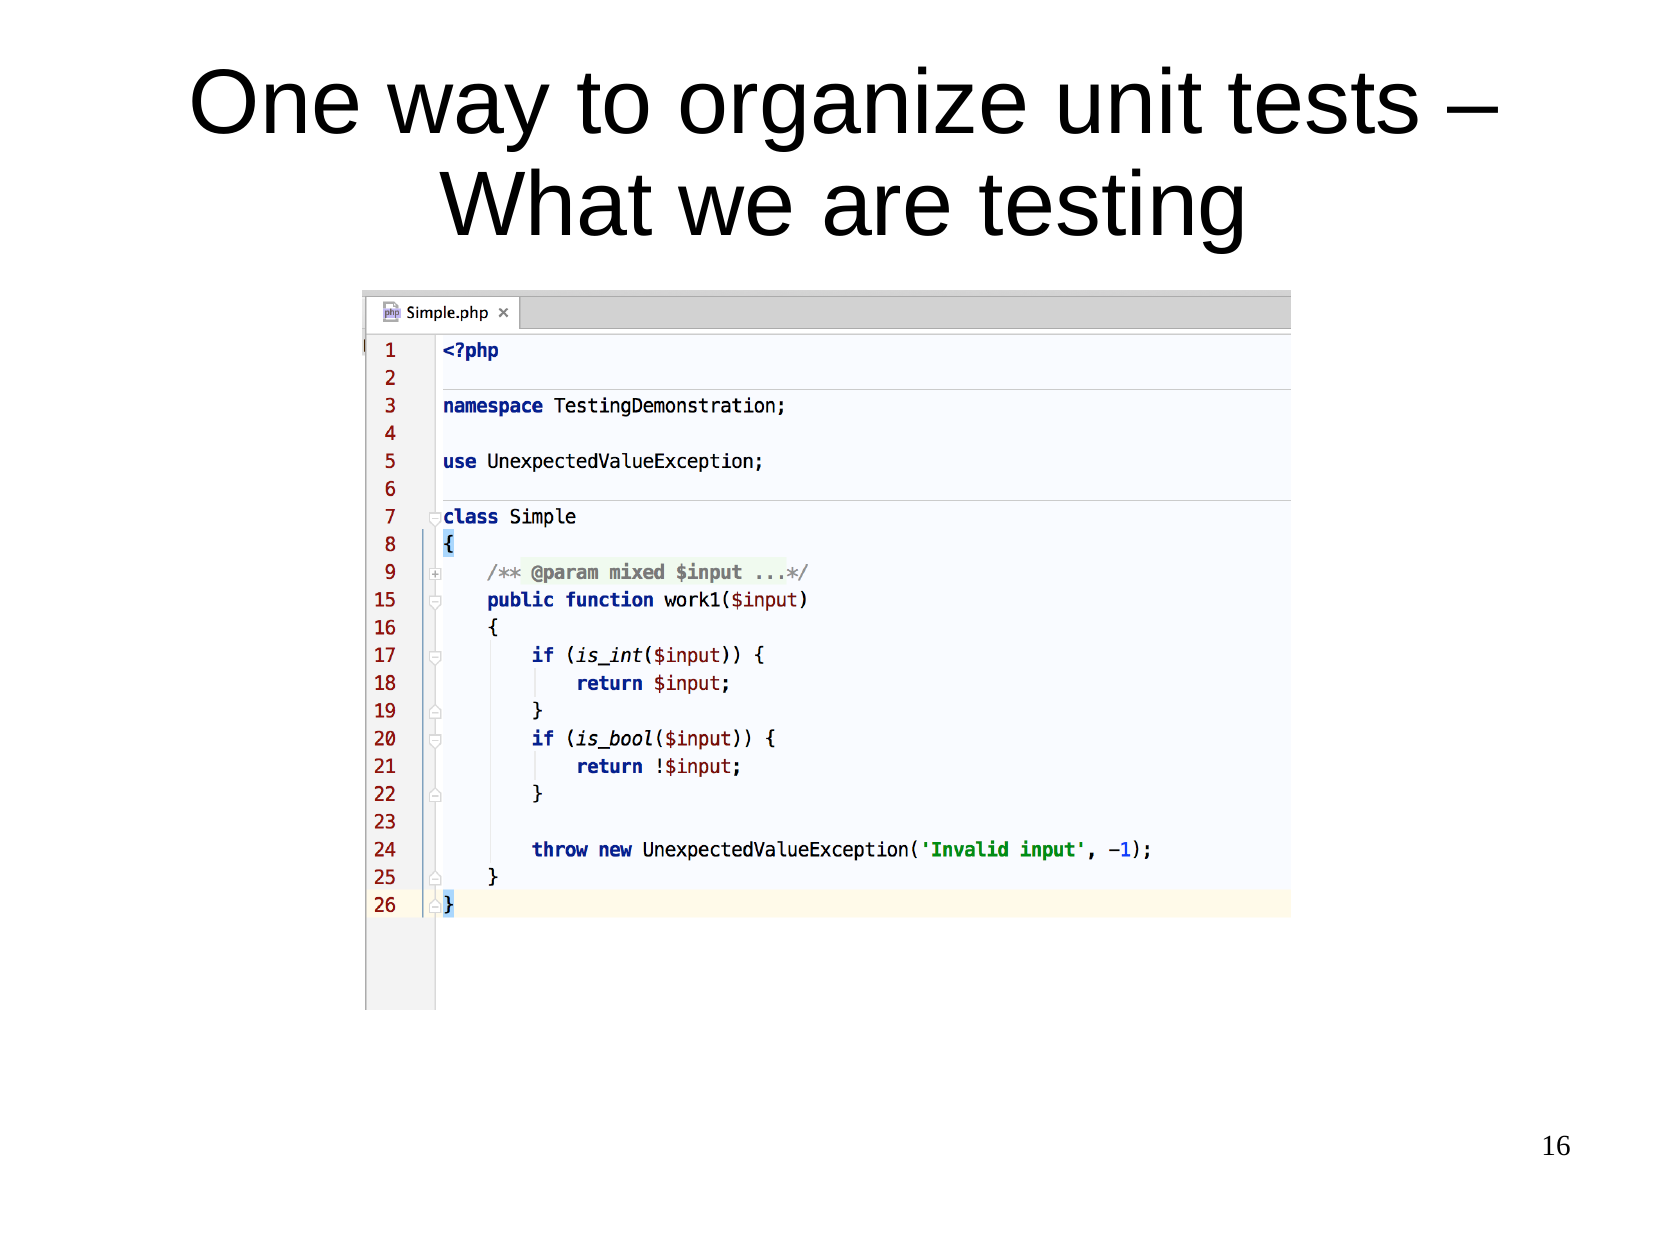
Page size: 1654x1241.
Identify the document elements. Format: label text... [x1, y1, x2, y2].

title One way to organize unit tests – What we are testing [82, 49, 1571, 257]
picture [362, 290, 1291, 1010]
